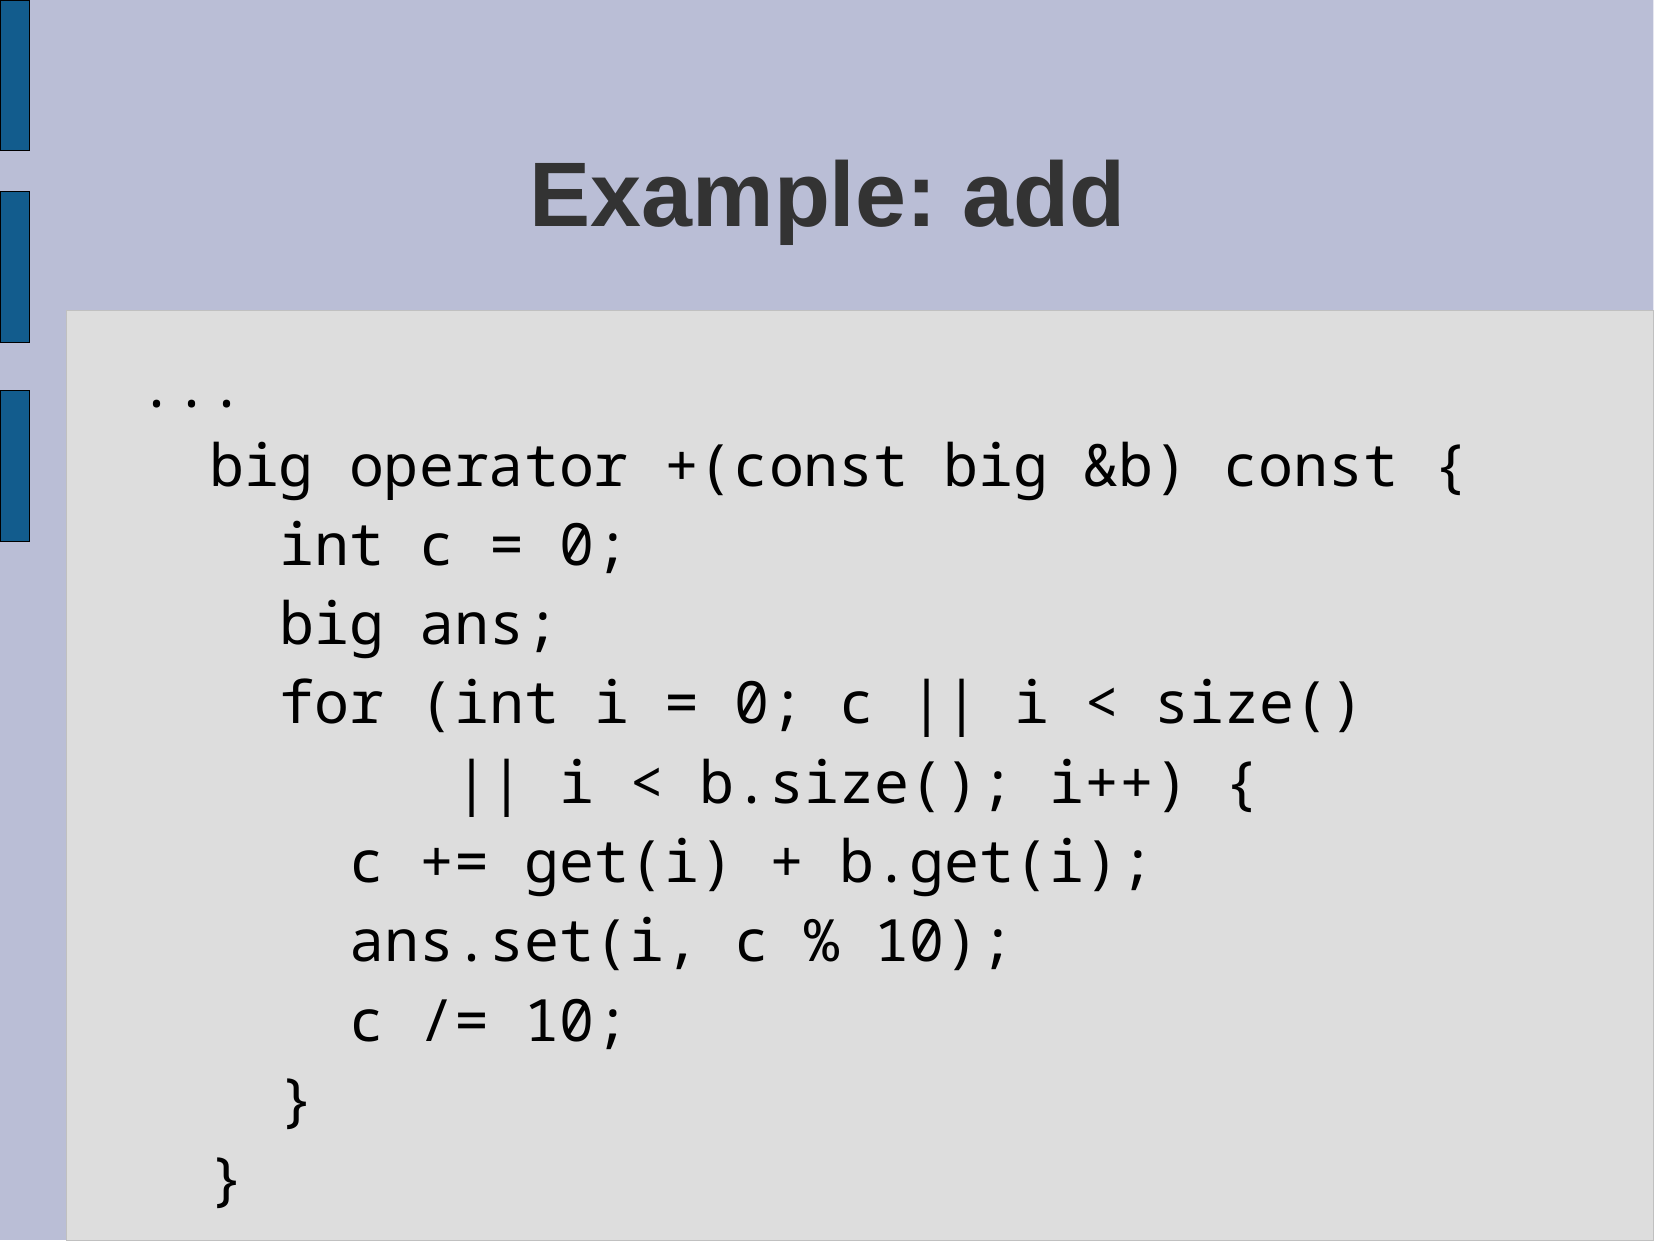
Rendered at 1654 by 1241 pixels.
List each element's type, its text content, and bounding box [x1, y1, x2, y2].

title Example: add [121, 98, 1534, 291]
list ... big operator +(const big &b) const { int c = 0; big ans; for (int i = 0; c || i < size() || i < b.size(); i++) { c += get(i) + b.get(i); ans.set(i, c % 10); c /= 10; } } [121, 344, 1534, 1112]
